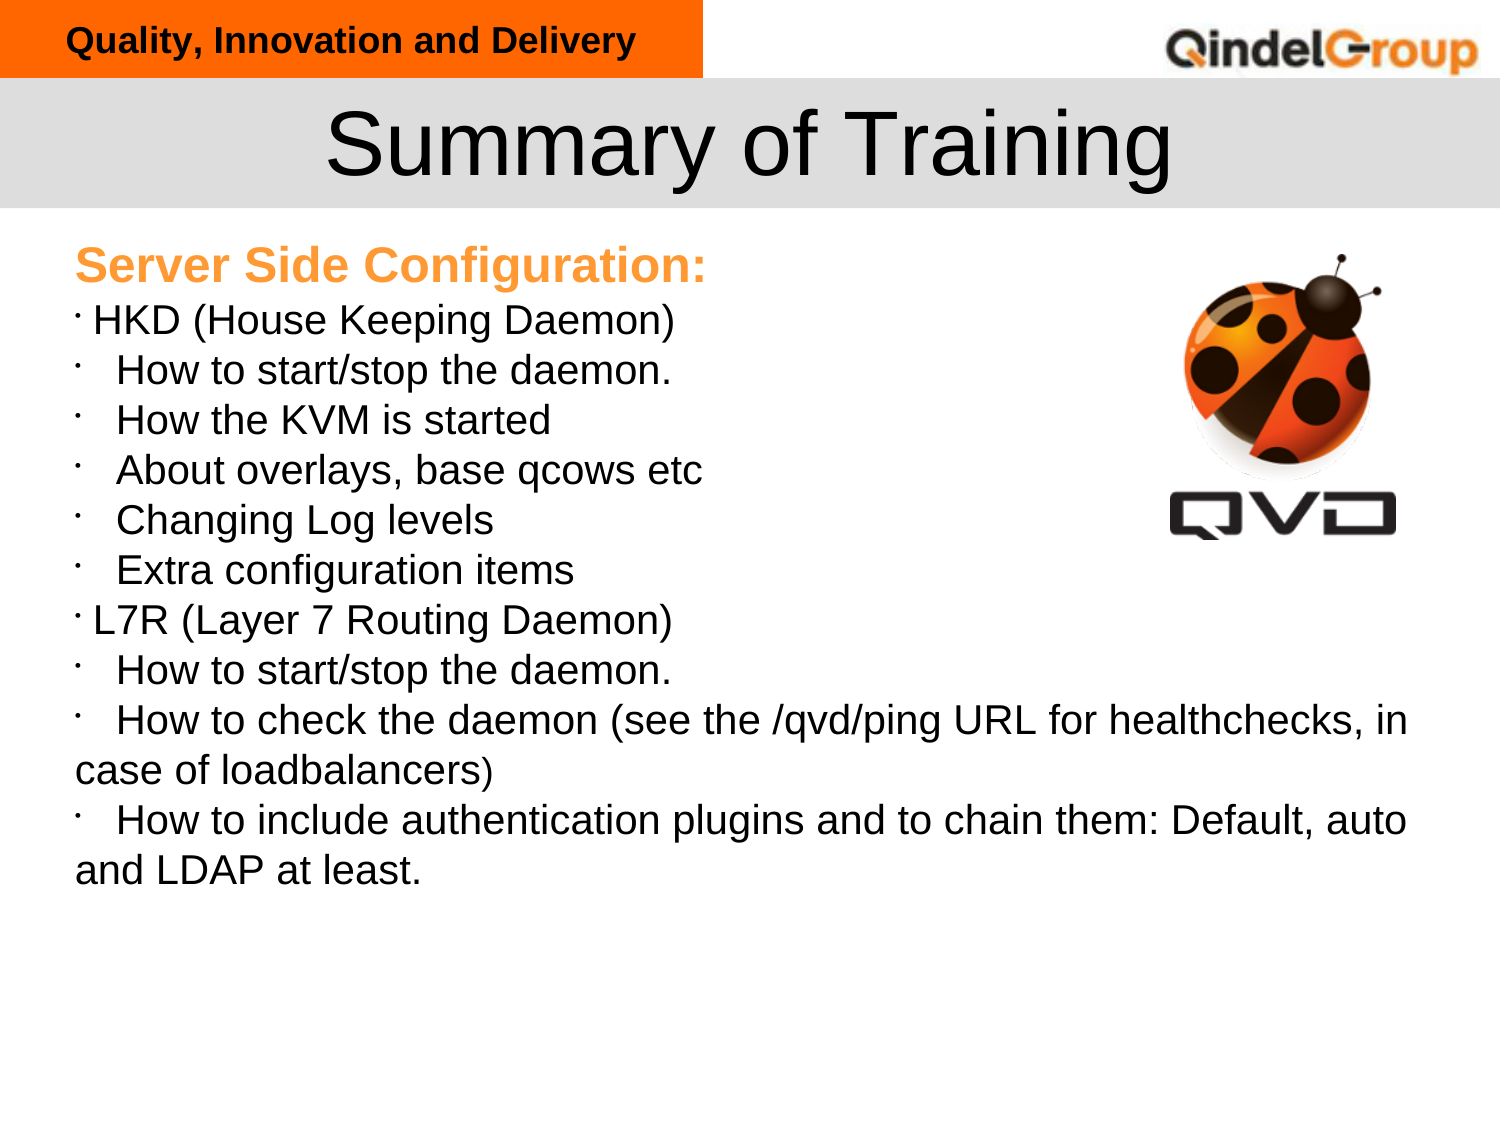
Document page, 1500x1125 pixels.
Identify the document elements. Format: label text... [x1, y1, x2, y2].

picture [1170, 254, 1396, 540]
text_box Server Side Configuration: HKD (House Keeping Daemon) How to start/stop the daemon. How the KVM is started About overlays, base qcows etc Changing Log levels Extra configuration items L7R (Layer 7 Routing Daemon) How to start/stop the daemon. How to check the daemon (see the /qvd/ping URL for healthchecks, in case of loadbalancers) How to include authentication plugins and to chain them: Default, auto and LDAP at least. [60, 224, 1426, 1001]
title Summary of Training [75, 45, 1426, 224]
picture [1163, 23, 1481, 78]
